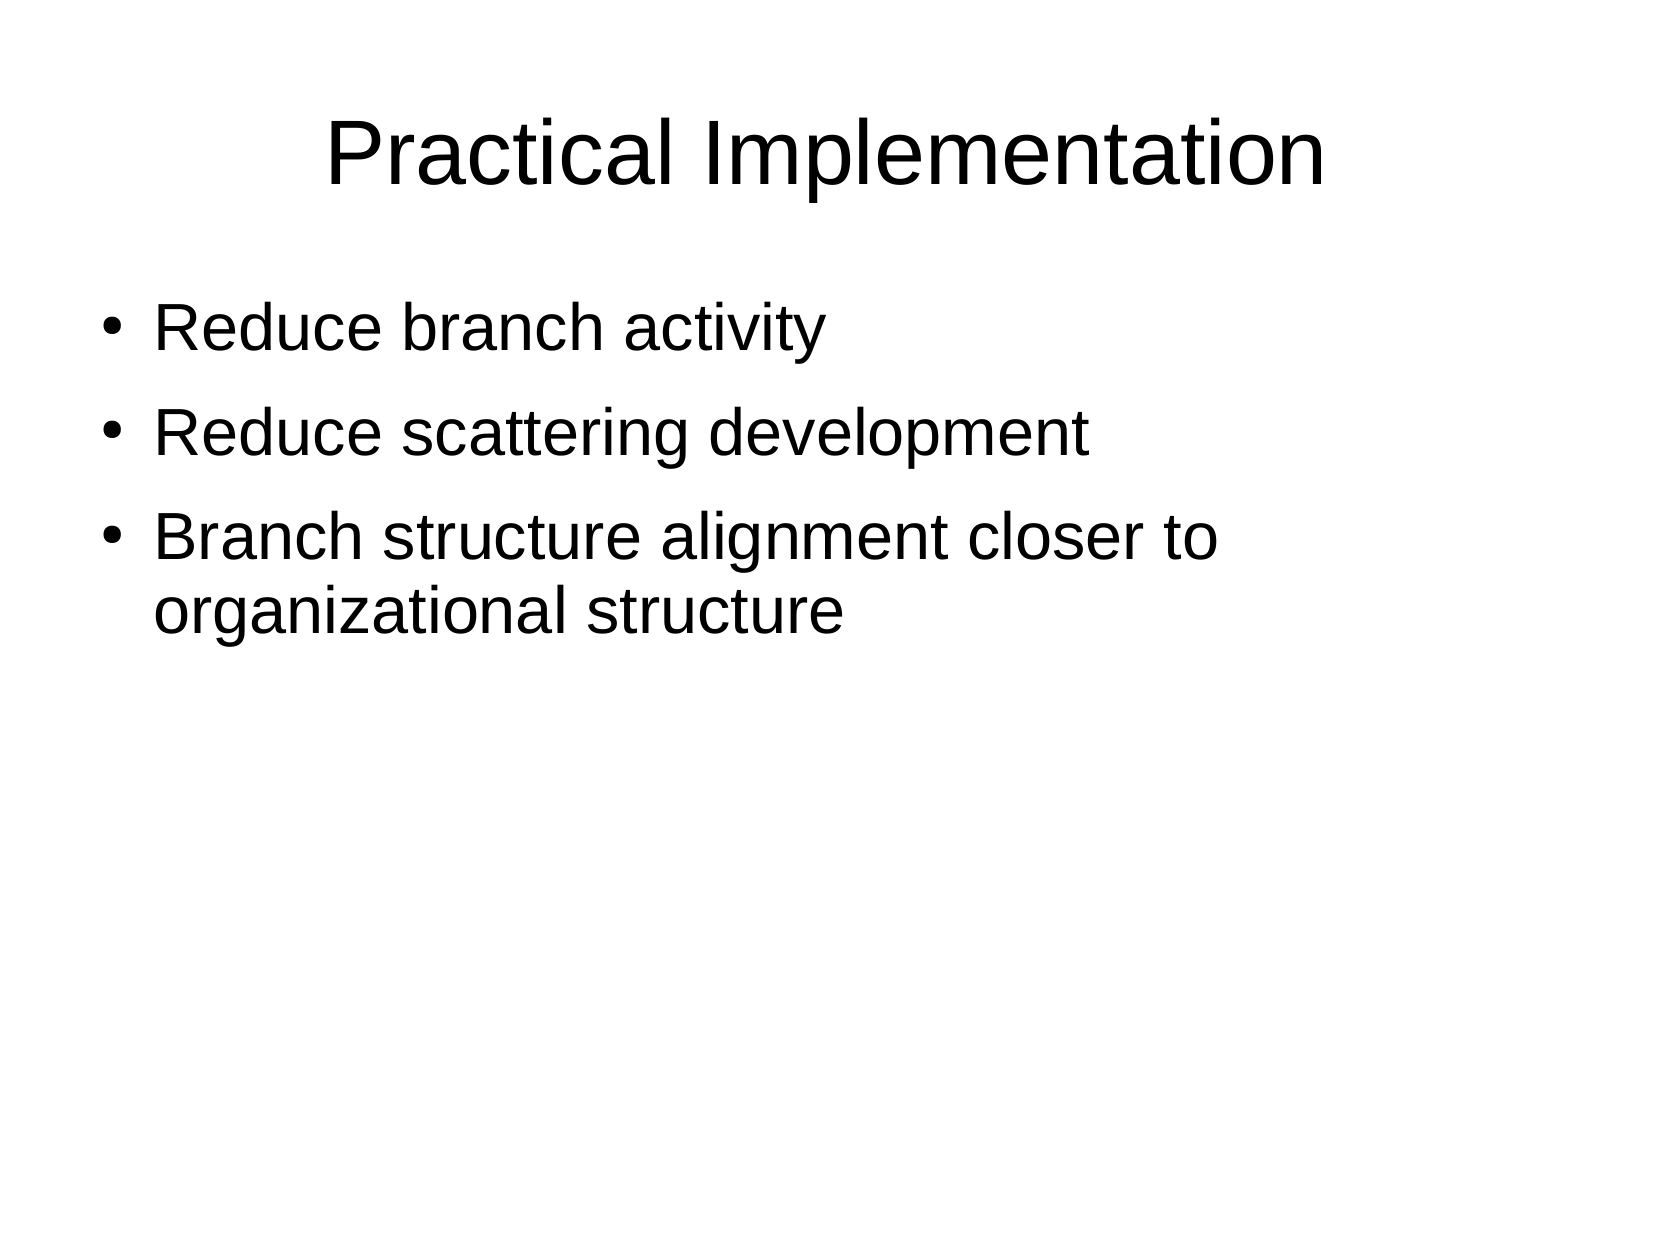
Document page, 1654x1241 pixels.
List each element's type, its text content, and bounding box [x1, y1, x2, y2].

list Reduce branch activity Reduce scattering development Branch structure alignment closer to organizational structure [82, 290, 1571, 1010]
title Practical Implementation [82, 49, 1571, 257]
